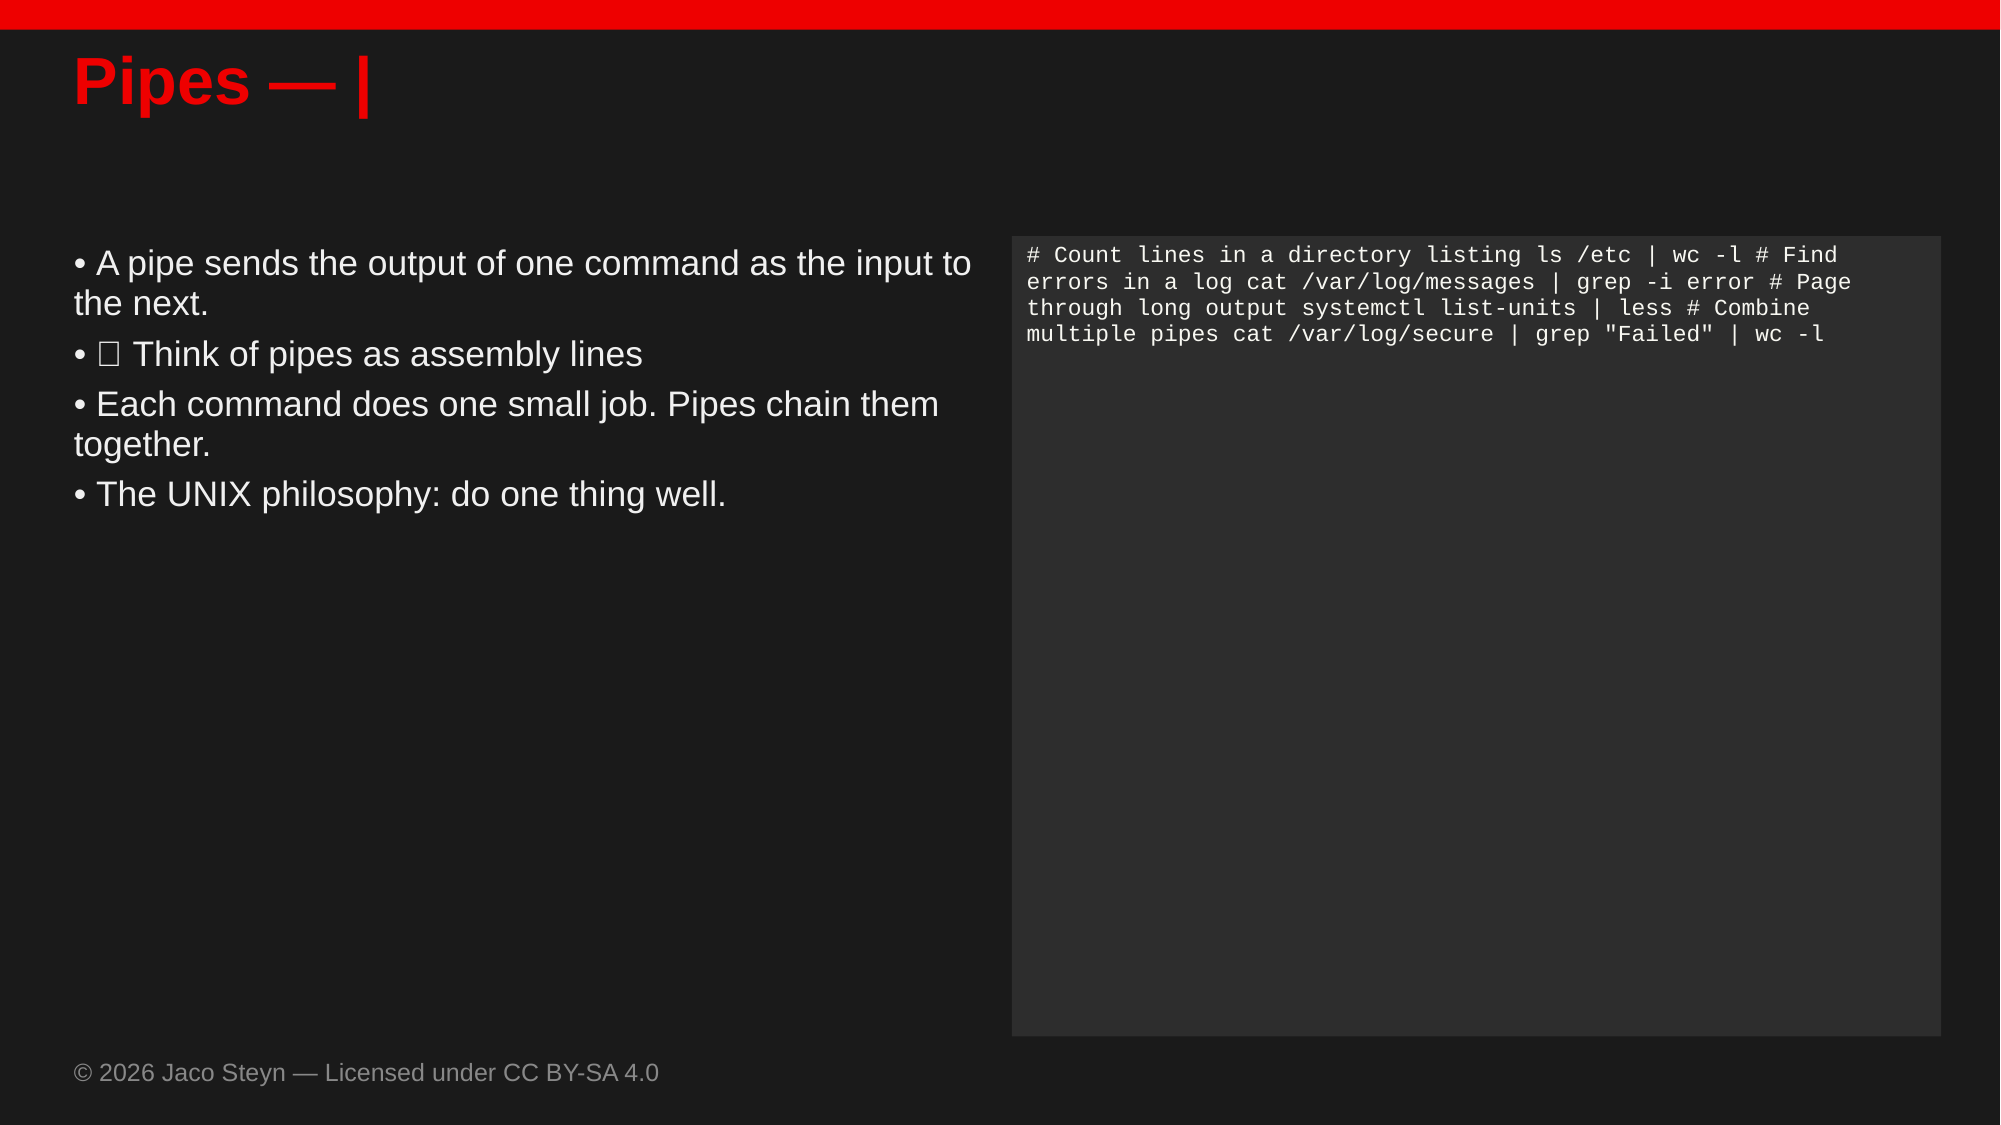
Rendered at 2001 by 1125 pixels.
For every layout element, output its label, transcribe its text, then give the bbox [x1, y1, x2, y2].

text_box Pipes — | [59, 36, 1942, 208]
text_box # Count lines in a directory listing ls /etc | wc -l # Find errors in a log cat /var/log/messages | grep -i error # Page through long output systemctl list-units | less # Combine multiple pipes cat /var/log/secure | grep "Failed" | wc -l [1011, 236, 1942, 1037]
text_box © 2026 Jaco Steyn — Licensed under CC BY-SA 4.0 [59, 1051, 1942, 1093]
text_box [0, 0, 2001, 30]
text_box • A pipe sends the output of one command as the input to the next. • 💡 Think of pipes as assembly lines • Each command does one small job. Pipes chain them together. • The UNIX philosophy: do one thing well. [59, 236, 989, 1037]
